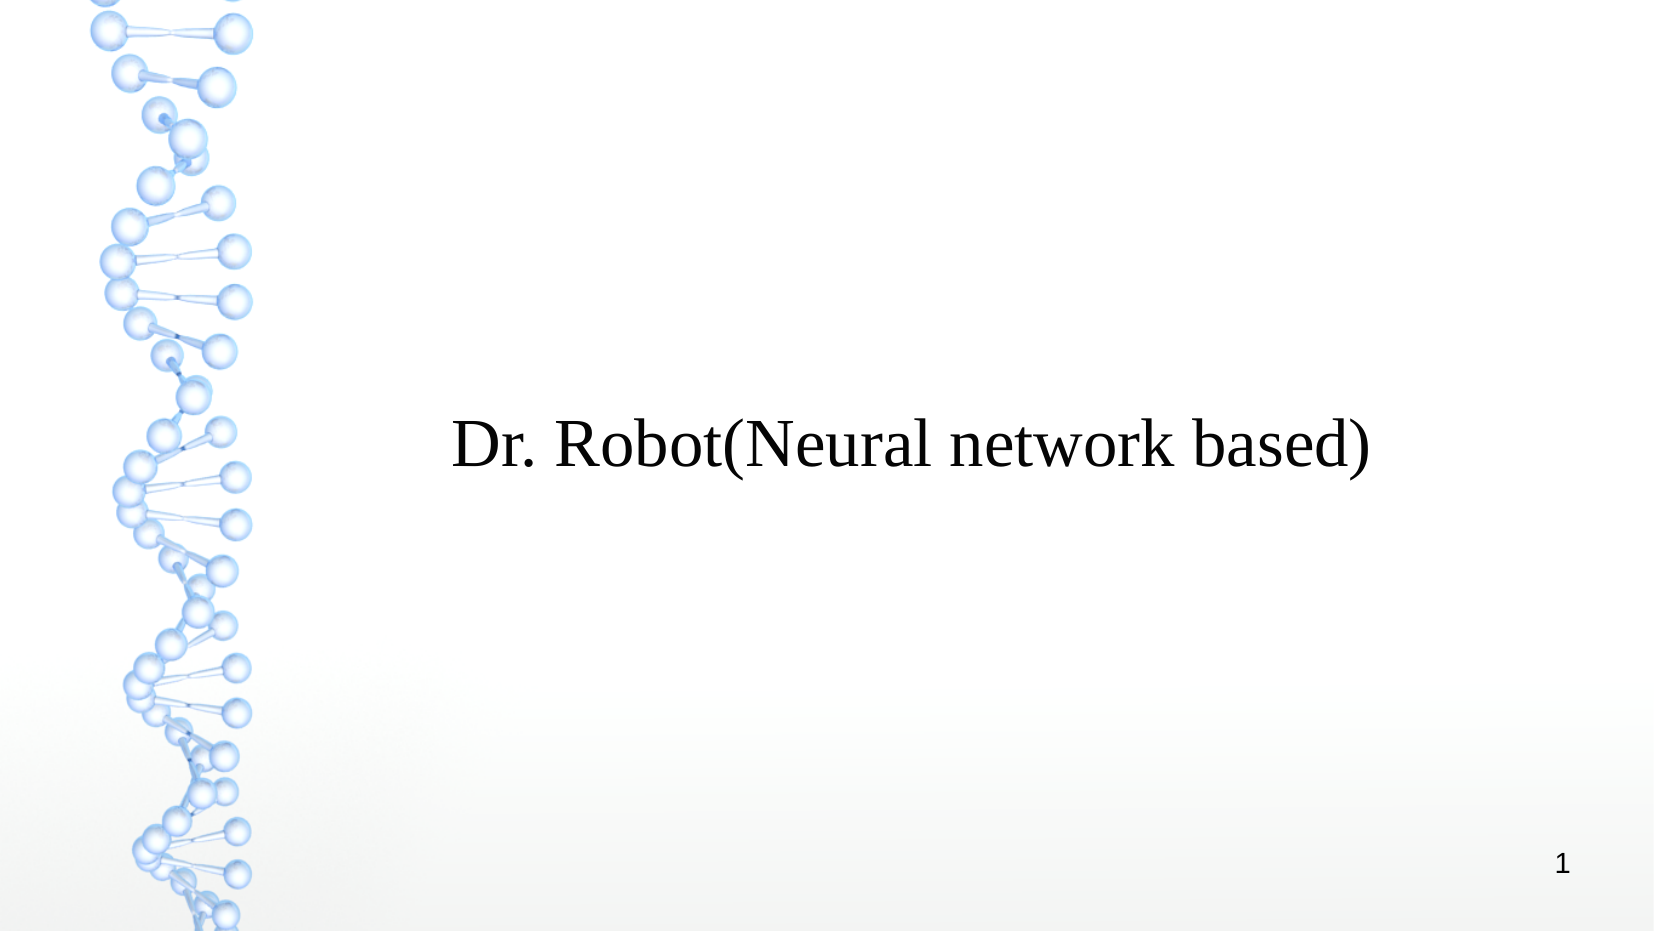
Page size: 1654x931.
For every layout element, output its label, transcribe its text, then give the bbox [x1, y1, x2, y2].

picture [0, 0, 1654, 931]
title Dr. Robot(Neural network based) [248, 366, 1577, 520]
